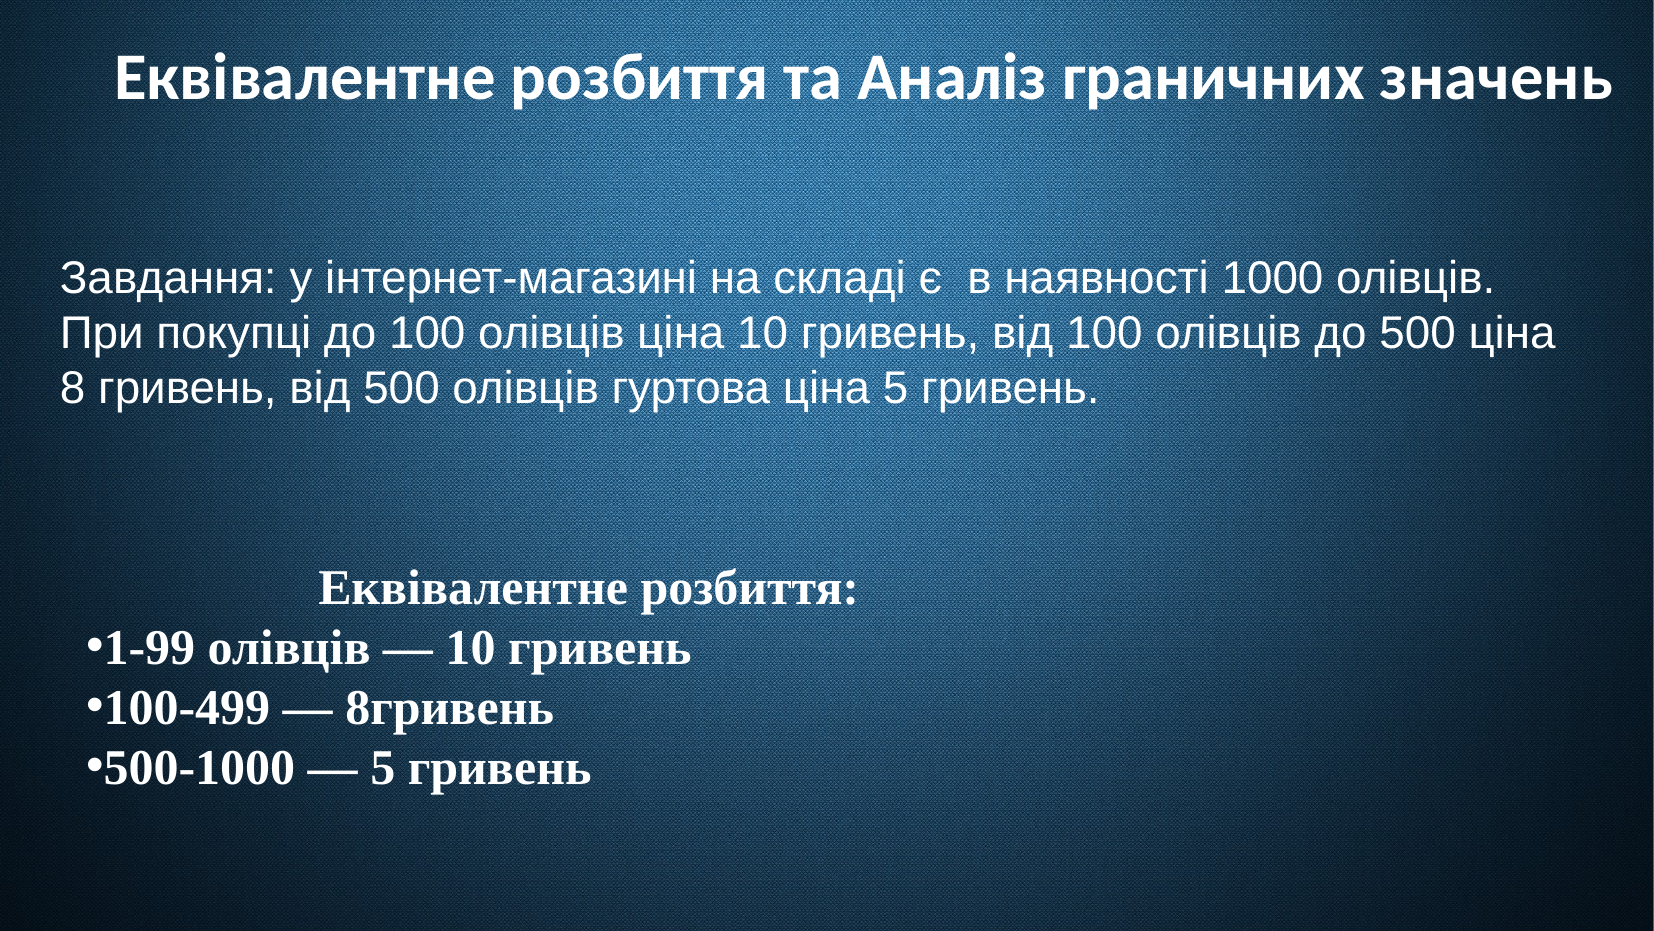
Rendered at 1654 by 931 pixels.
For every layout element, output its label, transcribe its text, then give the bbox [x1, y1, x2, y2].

text_box Завдання: у інтернет-магазині на складі є в наявності 1000 олівців. При покупці до 100 олівців ціна 10 гривень, від 100 олівців до 500 ціна 8 гривень, від 500 олівців гуртова ціна 5 гривень. [44, 240, 1604, 420]
text_box Еквівалентне розбиття та Аналіз граничних значень [30, 25, 1654, 120]
text_box Еквівалентне розбиття: 1-99 олівців — 10 гривень 100-499 — 8гривень 500-1000 — 5 гривень [71, 486, 1107, 802]
picture [0, 0, 1654, 931]
